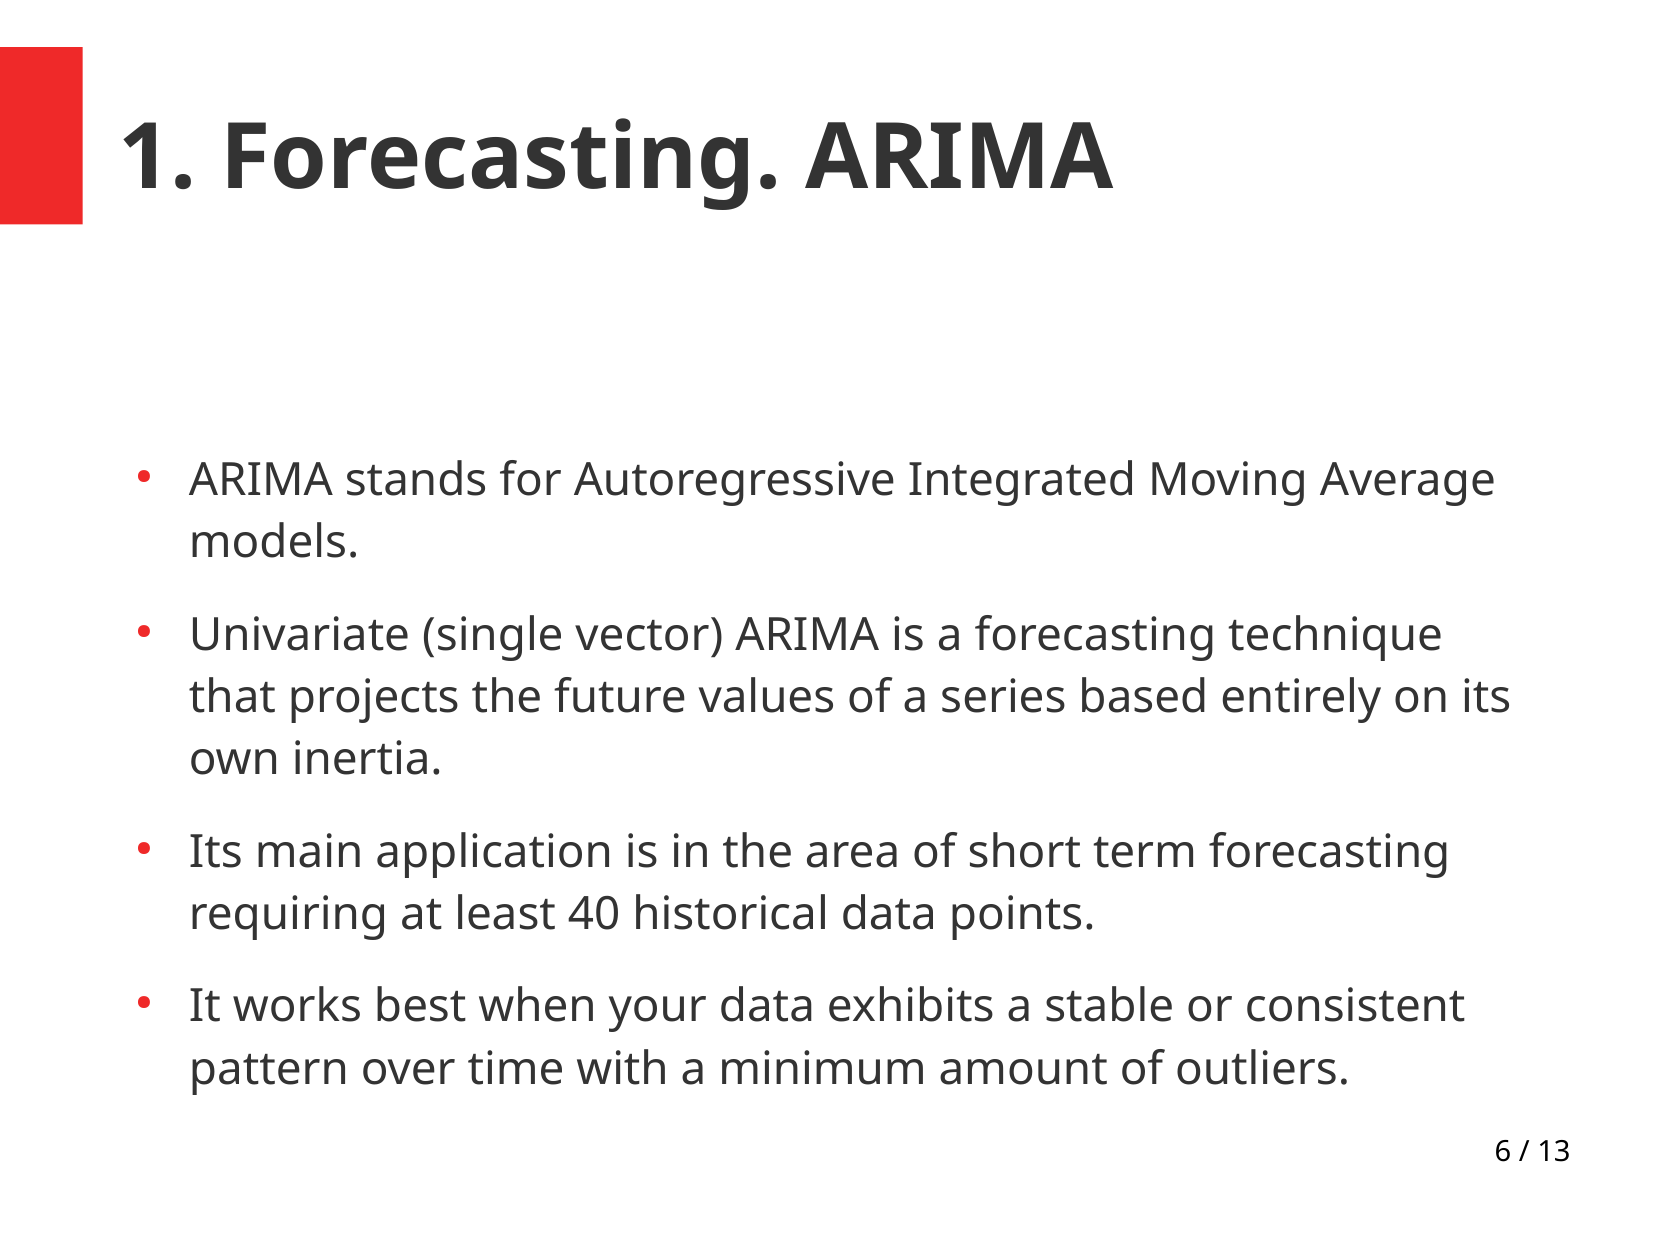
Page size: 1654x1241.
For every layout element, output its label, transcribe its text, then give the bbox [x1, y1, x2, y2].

list ARIMA stands for Autoregressive Integrated Moving Average models. Univariate (single vector) ARIMA is a forecasting technique that projects the future values of a series based entirely on its own inertia. Its main application is in the area of short term forecasting requiring at least 40 historical data points. It works best when your data exhibits a stable or consistent pattern over time with a minimum amount of outliers. [118, 354, 1536, 1074]
title 1. Forecasting. ARIMA [118, 49, 1571, 257]
